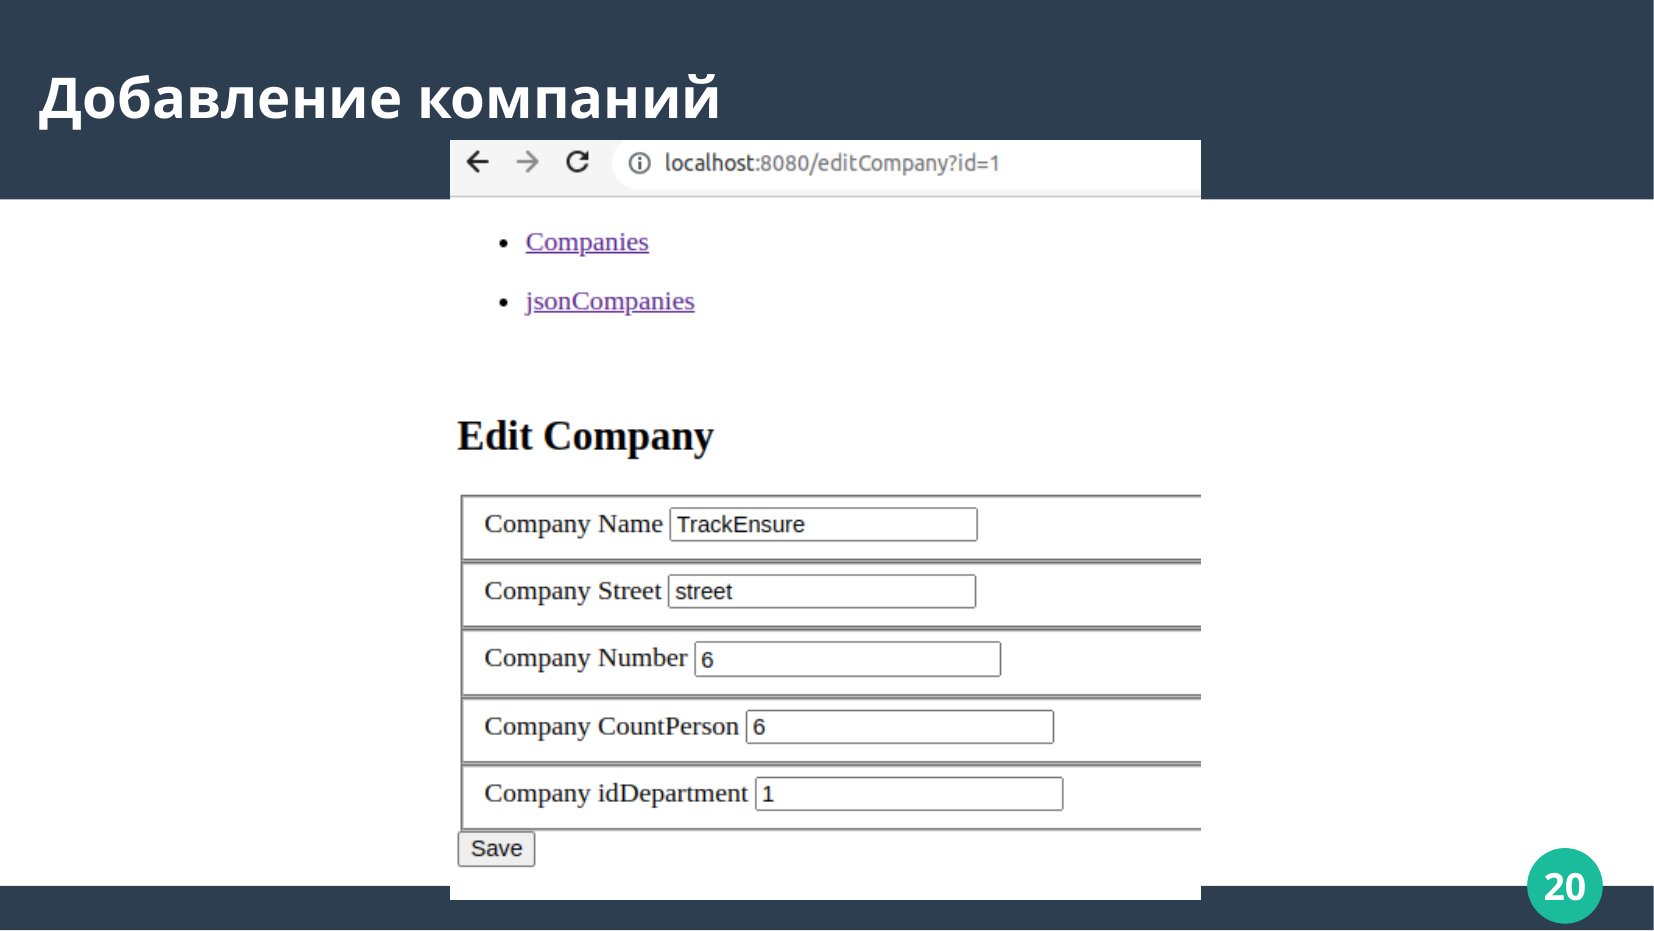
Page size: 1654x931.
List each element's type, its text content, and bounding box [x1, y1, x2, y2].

picture [450, 140, 1201, 901]
title Добавление компаний [39, 37, 1576, 156]
